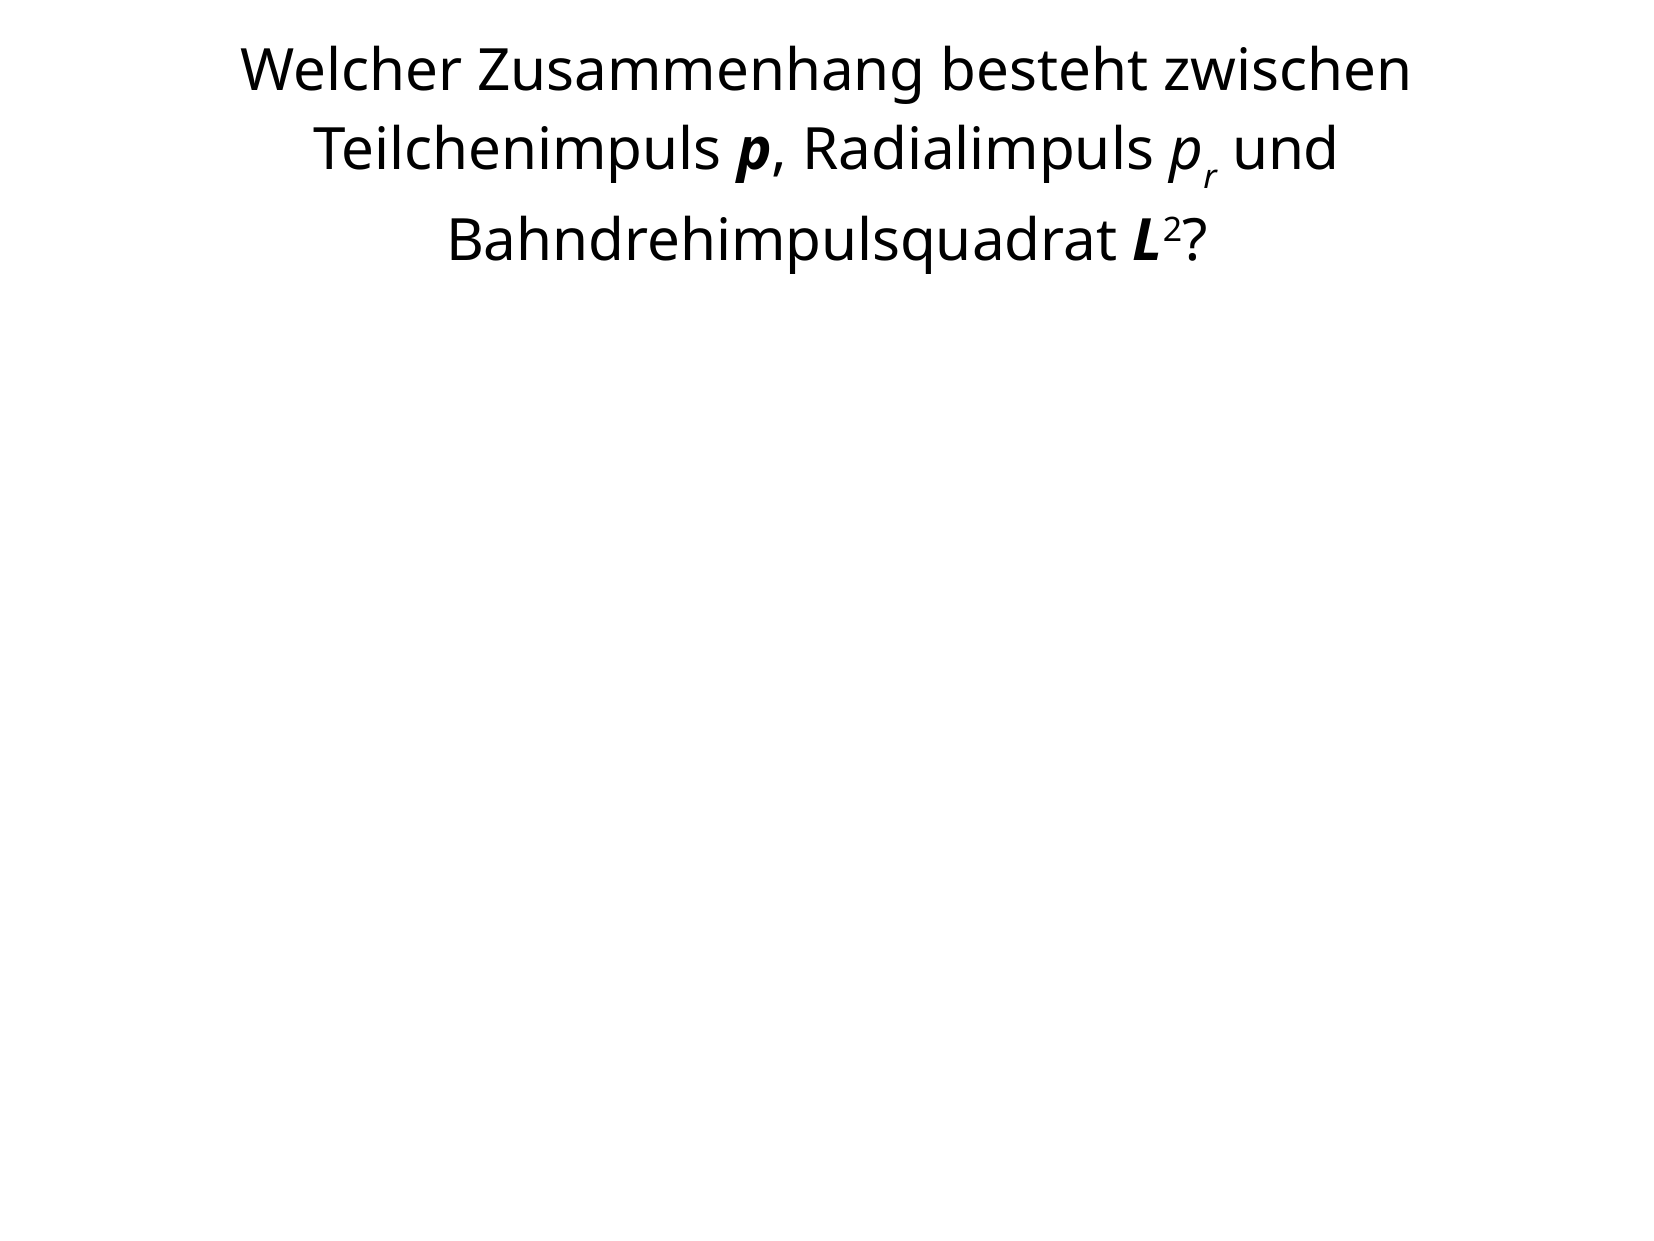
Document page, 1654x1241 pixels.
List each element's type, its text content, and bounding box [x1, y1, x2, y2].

title Welcher Zusammenhang besteht zwischen Teilchenimpuls p, Radialimpuls pr und Bahndrehimpulsquadrat L2? [82, 49, 1571, 257]
